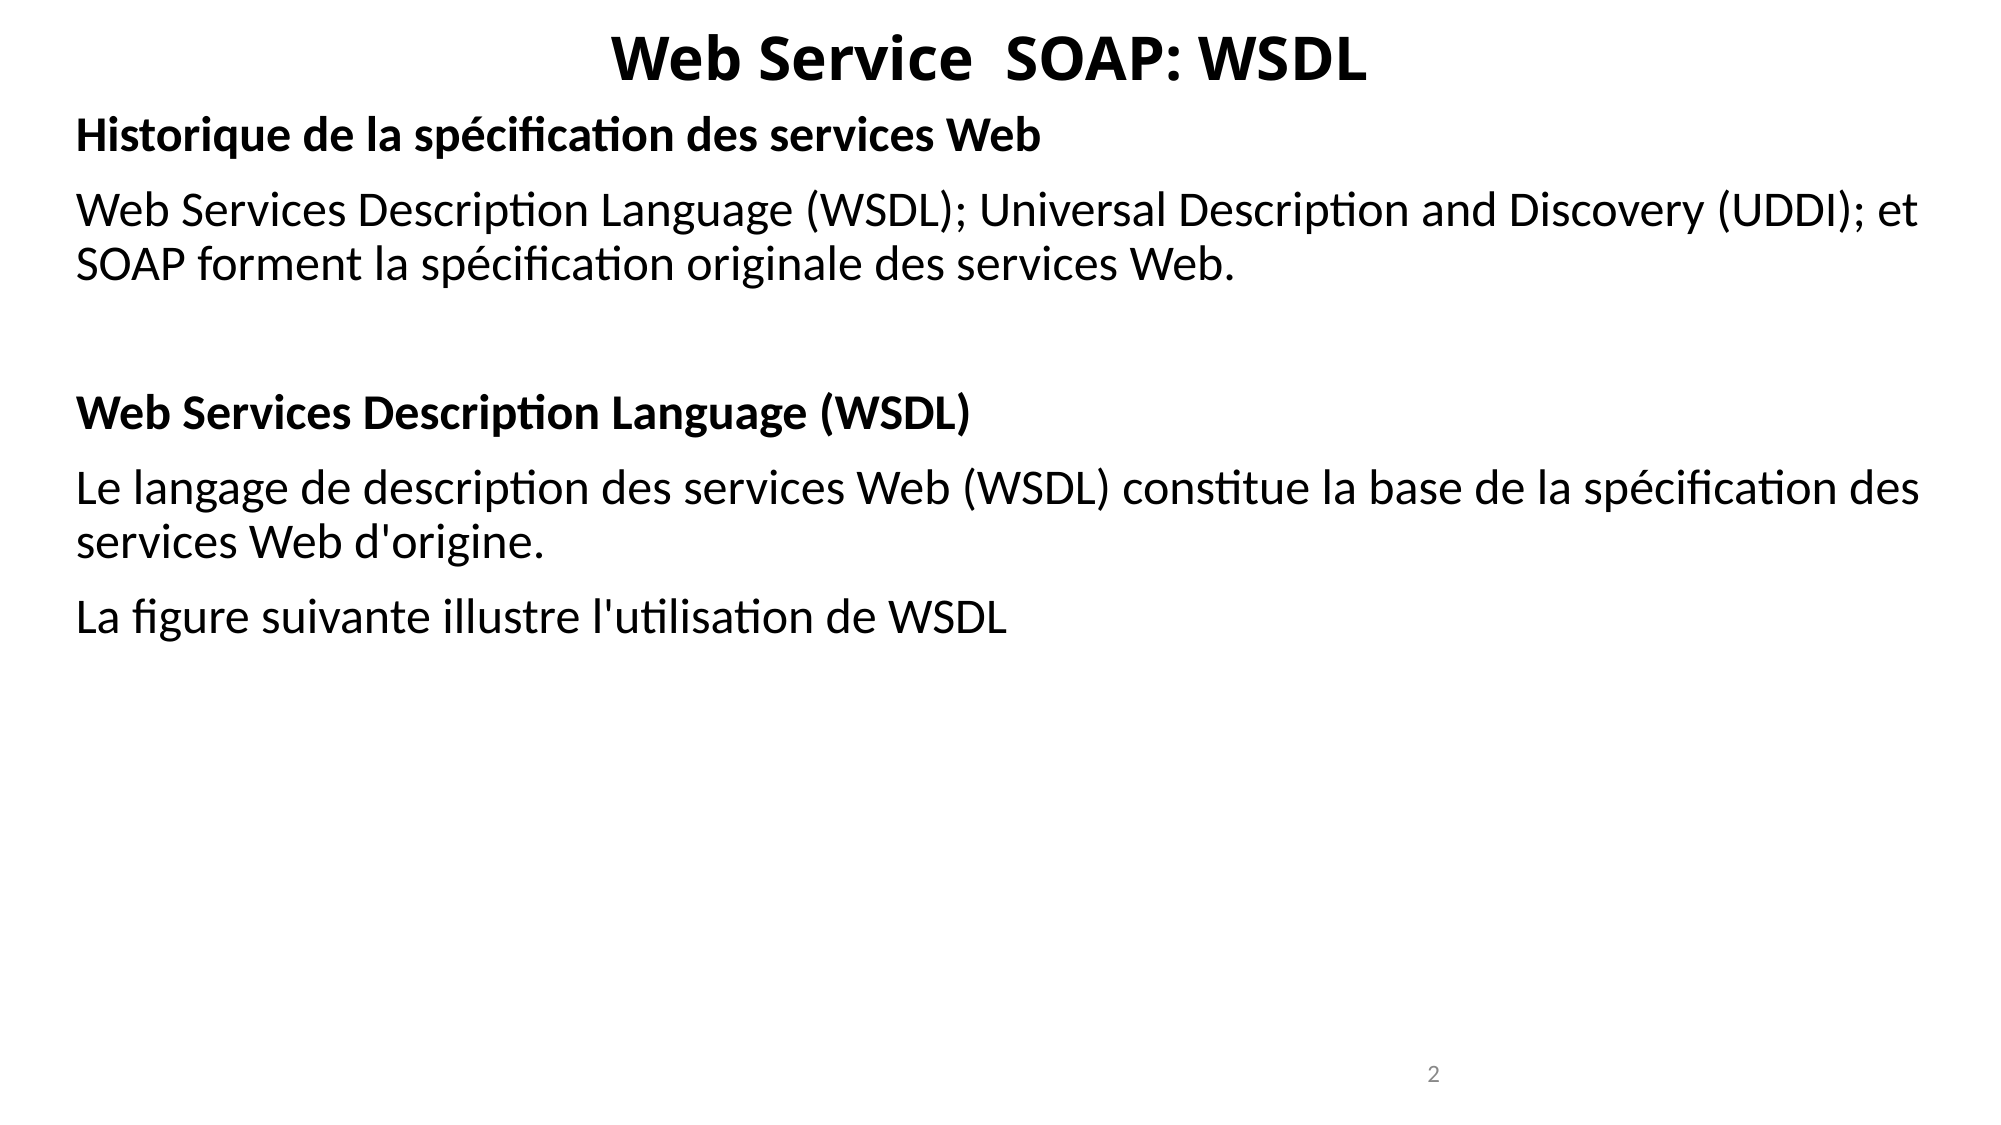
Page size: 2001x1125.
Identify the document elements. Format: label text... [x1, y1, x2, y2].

title Web Service SOAP: WSDL [49, 14, 1948, 100]
text_box [1412, 1042, 1863, 1103]
subtitle Historique de la spécification des services Web Web Services Description Language (WSDL); Universal Description and Discovery (UDDI); et SOAP forment la spécification originale des services Web. Web Services Description Language (WSDL) Le langage de description des services Web (WSDL) constitue la base de la spécification des services Web d'origine. La figure suivante illustre l'utilisation de WSDL [49, 100, 1948, 1043]
